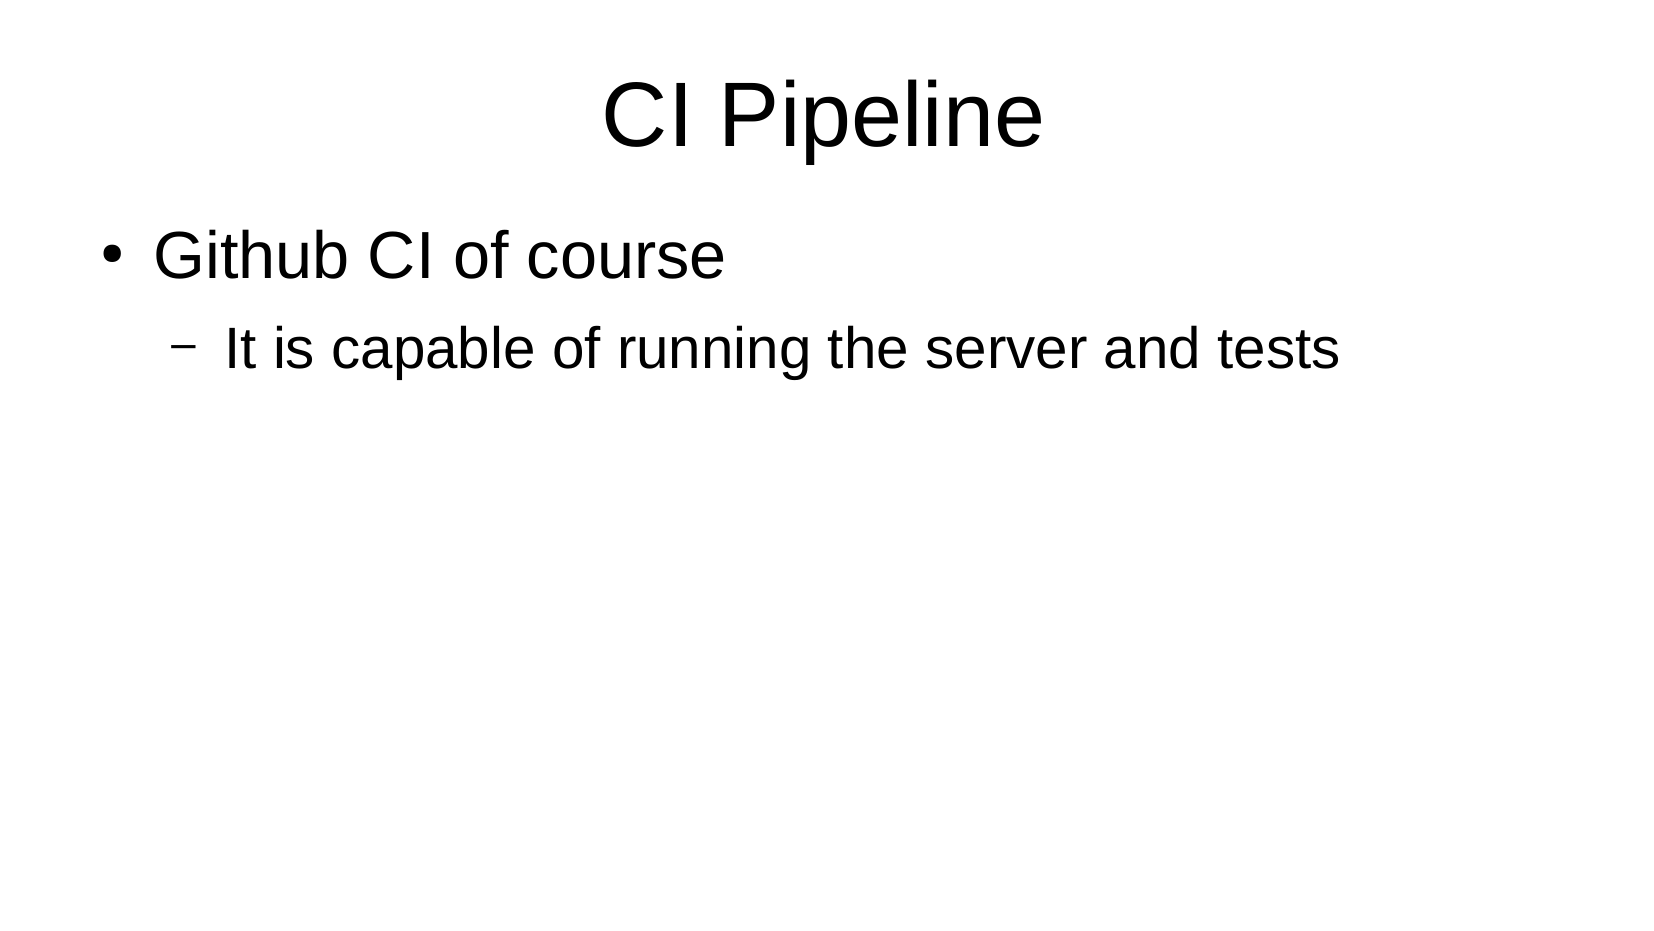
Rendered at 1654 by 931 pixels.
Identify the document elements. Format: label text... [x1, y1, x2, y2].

title CI Pipeline [82, 37, 1571, 193]
list Github CI of course It is capable of running the server and tests [82, 217, 1571, 758]
